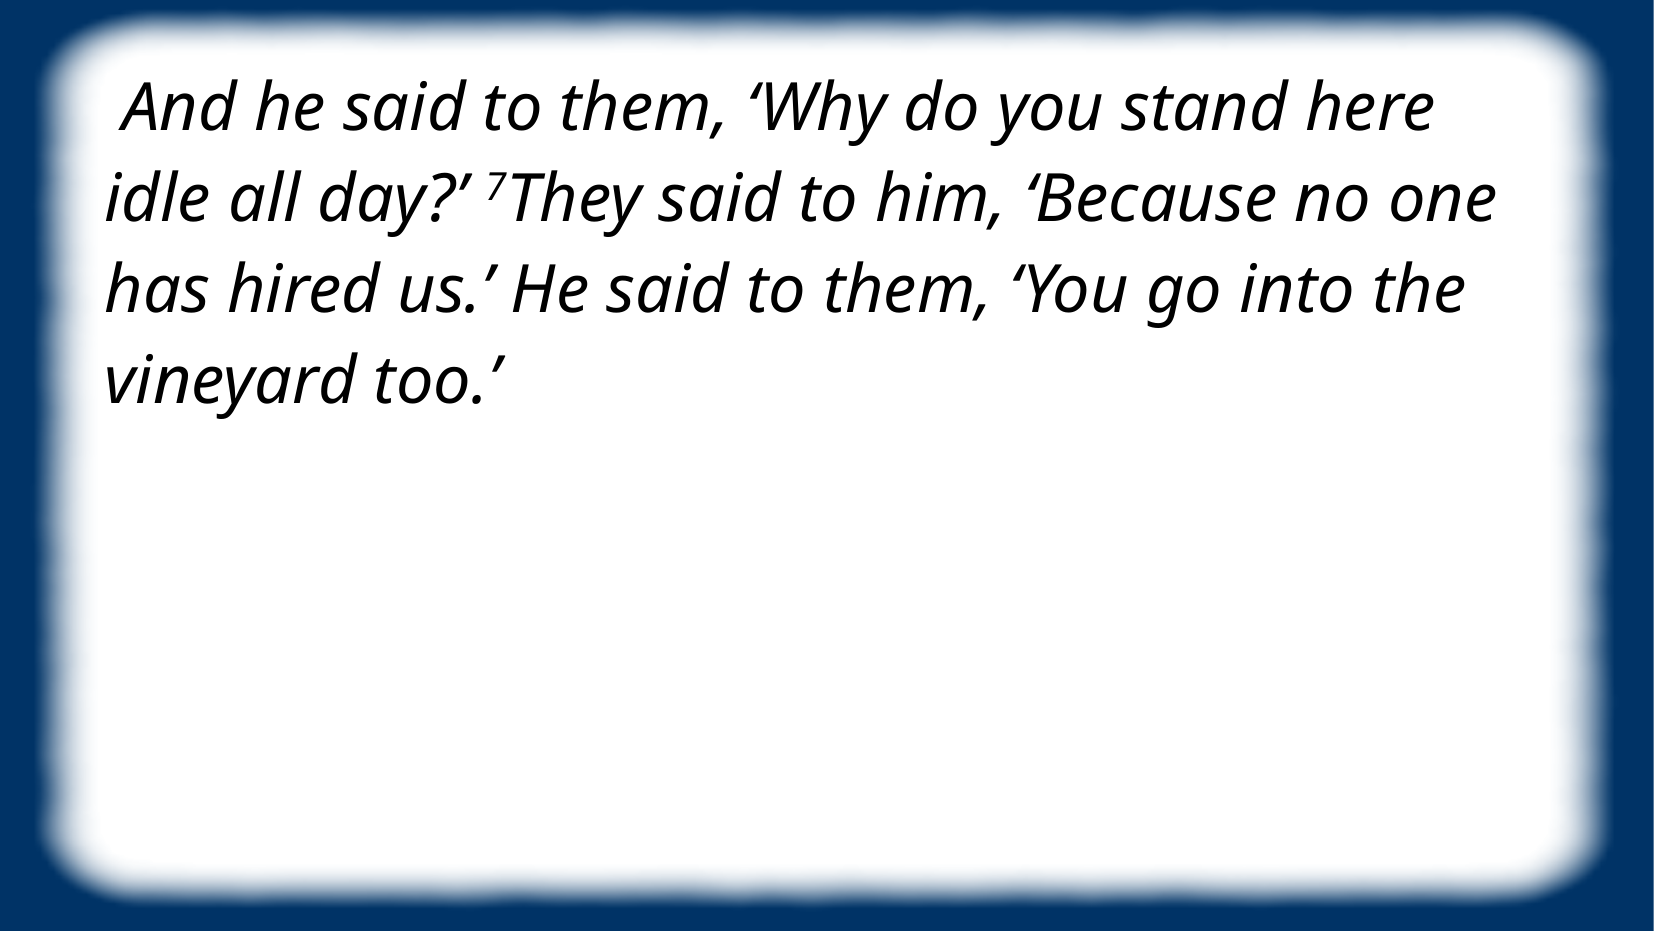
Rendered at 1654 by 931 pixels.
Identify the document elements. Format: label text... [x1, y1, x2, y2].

text_box And he said to them, ‘Why do you stand here idle all day?’ 7They said to him, ‘Because no one has hired us.’ He said to them, ‘You go into the vineyard too.’ [90, 52, 1561, 511]
picture [0, 0, 1654, 931]
